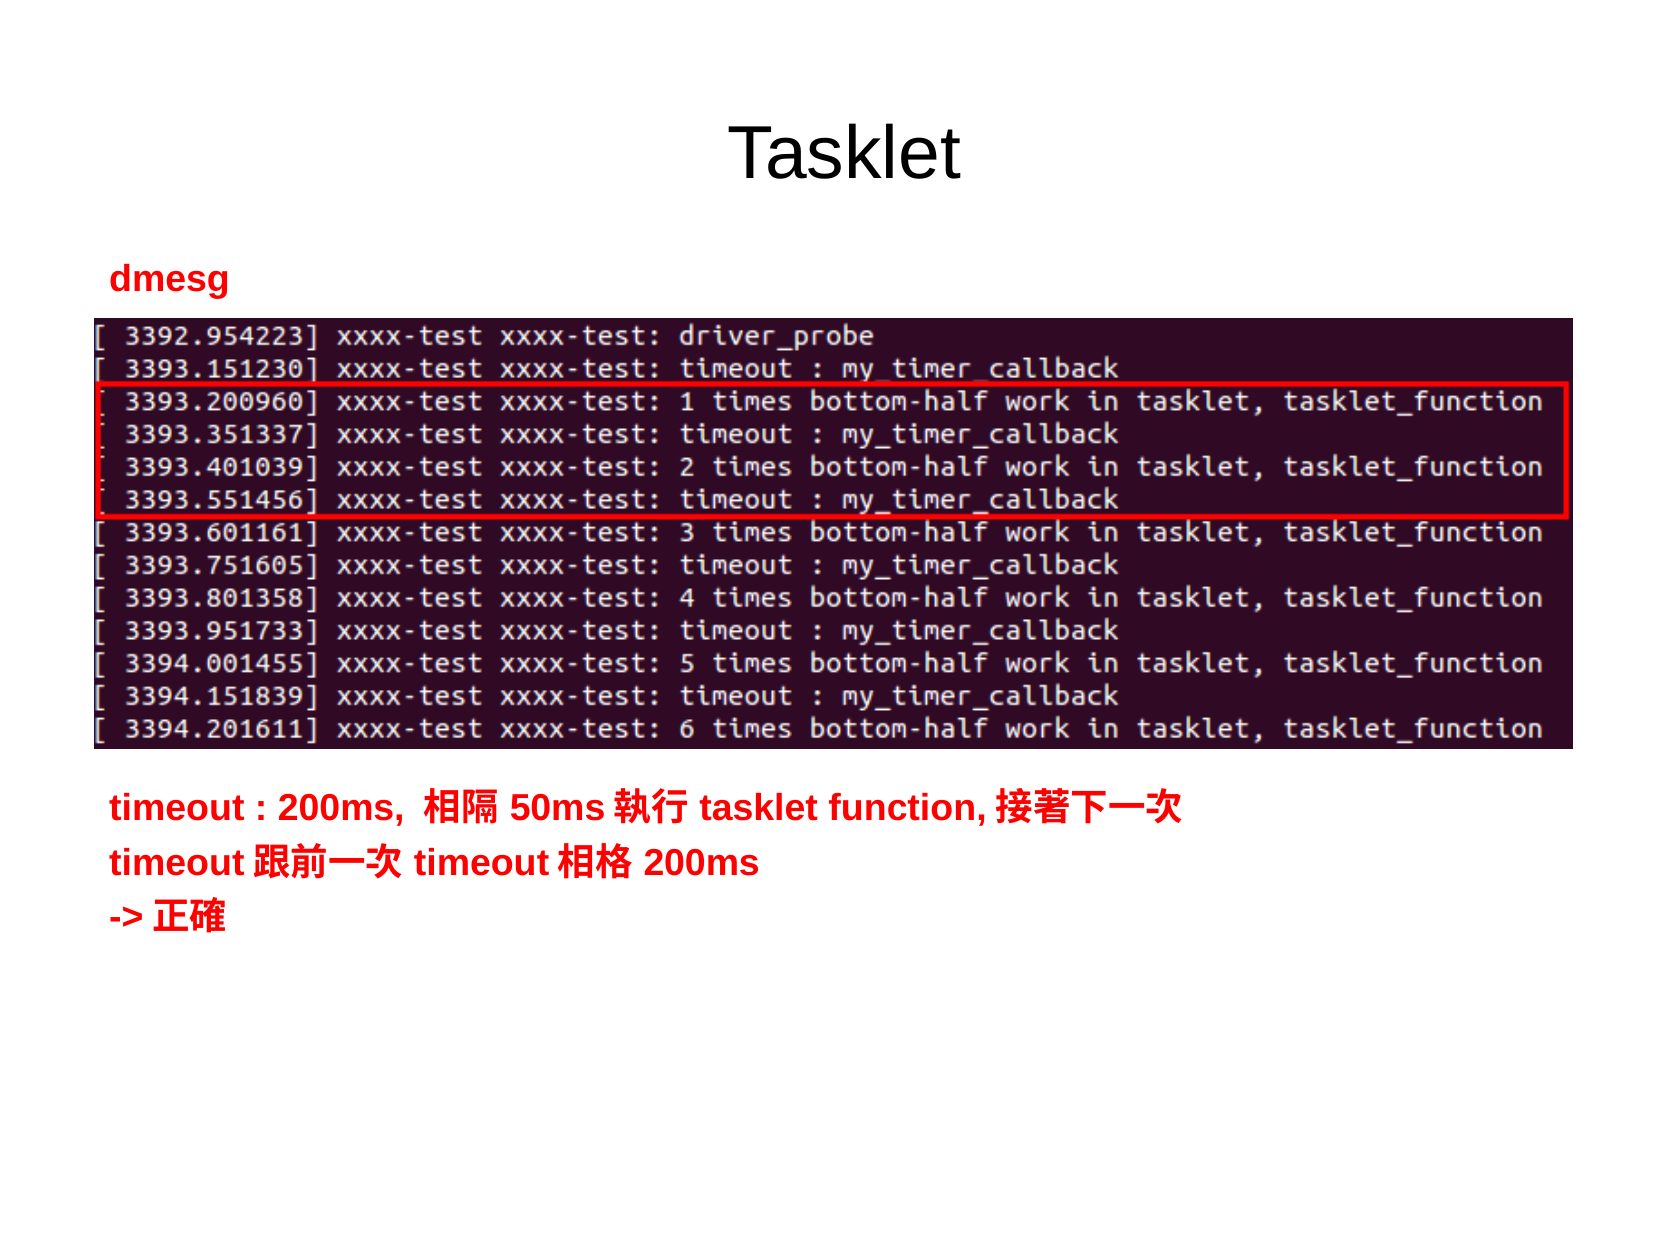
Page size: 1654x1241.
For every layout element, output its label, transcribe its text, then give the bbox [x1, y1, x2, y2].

text_box dmesg [94, 250, 544, 308]
title Tasklet [82, 49, 1571, 257]
text_box timeout : 200ms, 相隔50ms執行tasklet function,接著下一次timeout跟前一次timeout相格200ms ->正確 [94, 769, 1312, 933]
picture [94, 318, 1573, 749]
